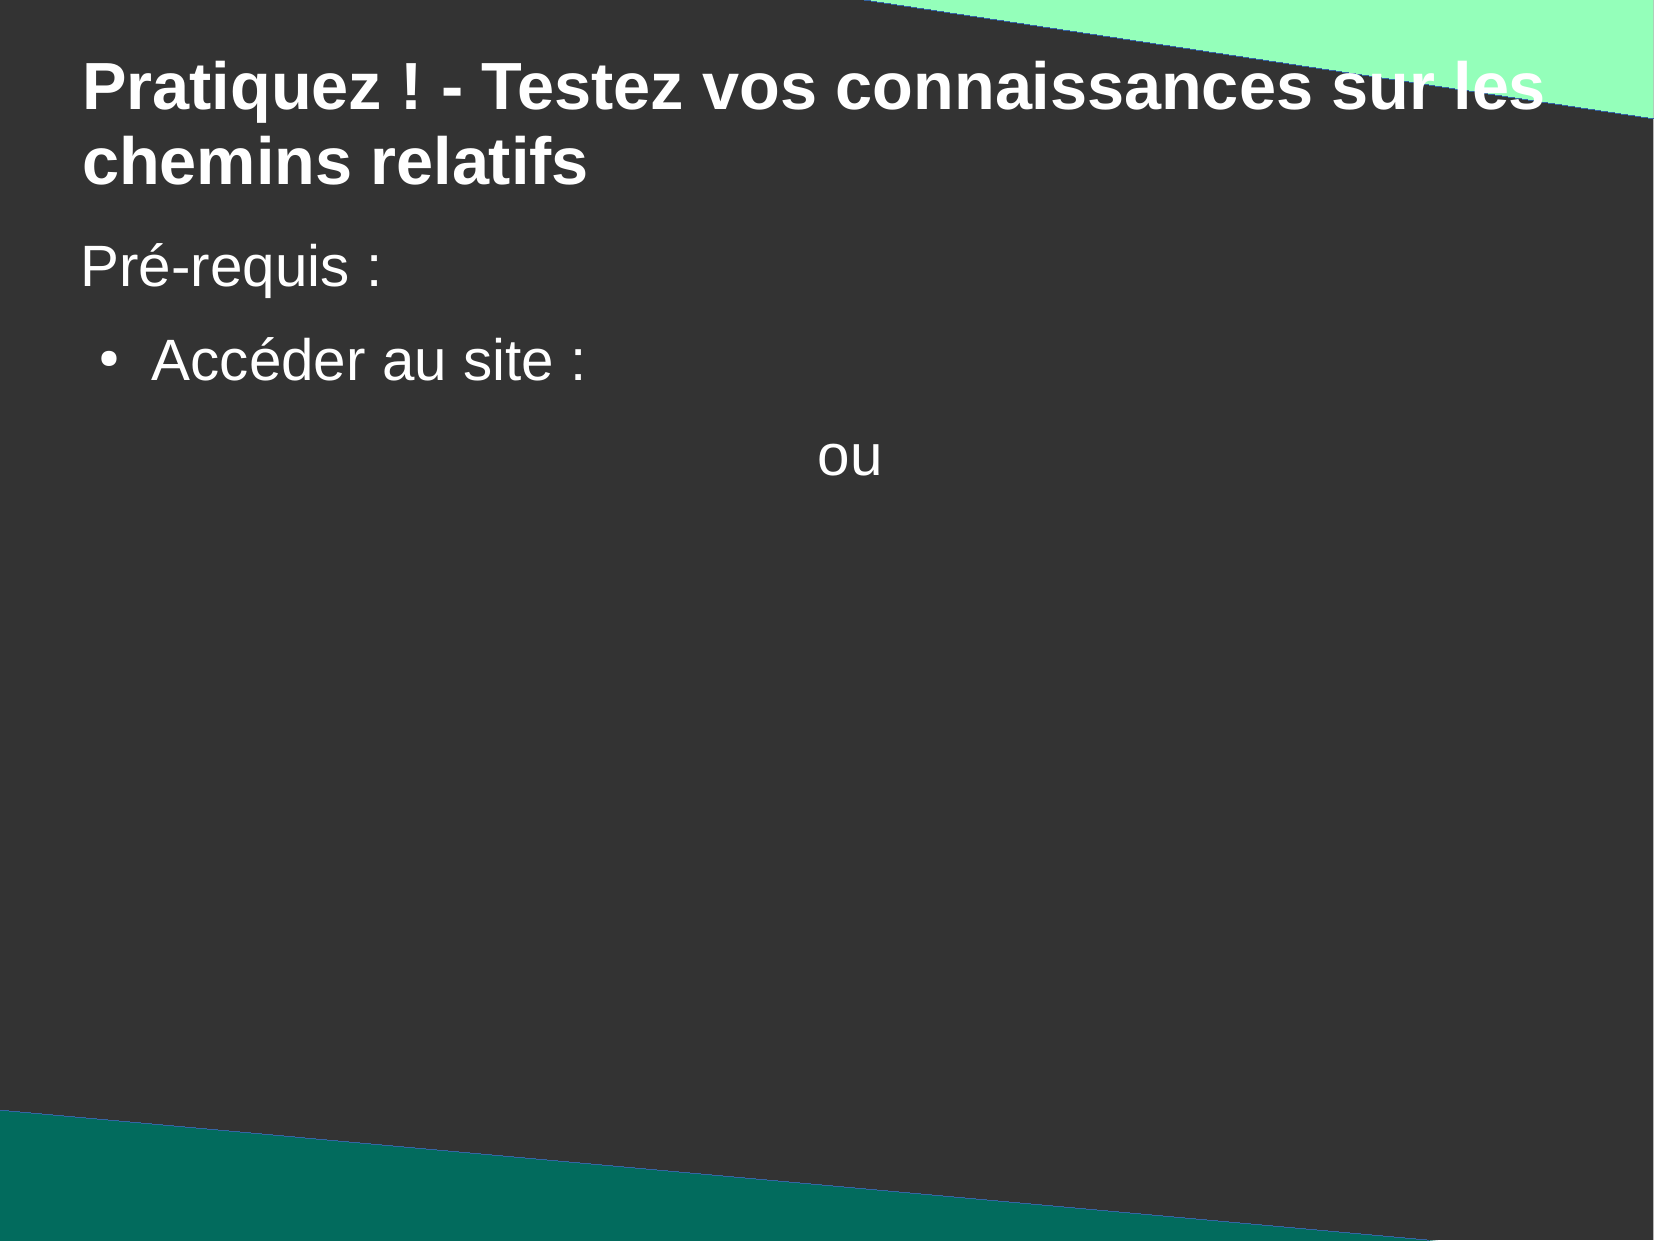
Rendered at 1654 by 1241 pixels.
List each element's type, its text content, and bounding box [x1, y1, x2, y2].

title Pratiquez ! - Testez vos connaissances sur les chemins relatifs [82, 49, 1571, 199]
text_box [864, 0, 1654, 119]
list Pré-requis : Accéder au site : ou [80, 233, 1620, 455]
